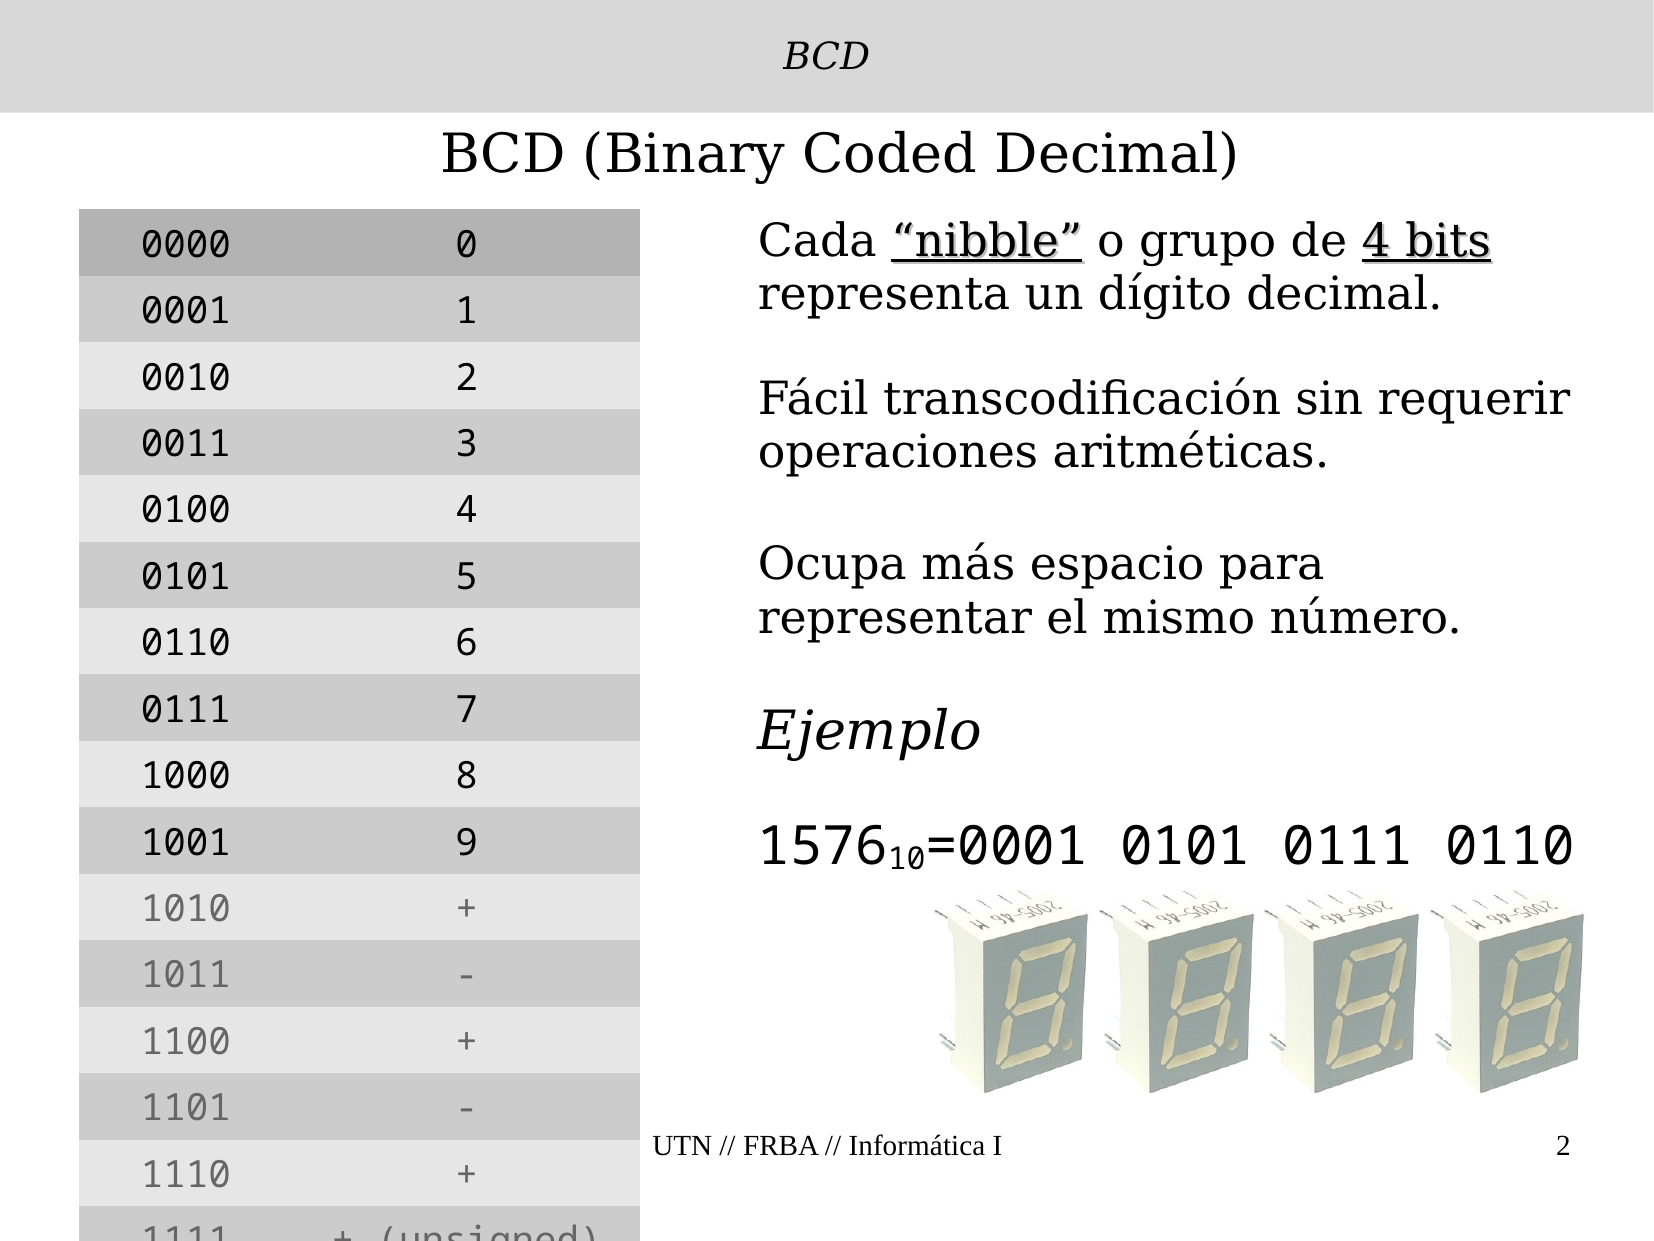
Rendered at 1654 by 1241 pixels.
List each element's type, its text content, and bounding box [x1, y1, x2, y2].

table_cell 1110 [79, 1140, 293, 1206]
table_cell + [293, 874, 640, 940]
table_cell 9 [293, 807, 640, 874]
table_cell 1010 [79, 874, 293, 940]
table_cell 0111 [79, 674, 293, 741]
text_box BCD (Binary Coded Decimal) [53, 114, 1629, 193]
table_cell 0101 [79, 542, 293, 608]
table_cell 1000 [79, 741, 293, 807]
text_box Cada “nibble” o grupo de 4 bits representa un dígito decimal. [743, 206, 1592, 328]
picture [1097, 881, 1259, 1099]
text_box BCD [0, 0, 1654, 113]
table_cell 1111 [79, 1206, 293, 1241]
text_box 157610=0001 0101 0111 0110 [743, 799, 1592, 886]
text_box Ejemplo [743, 691, 1592, 770]
table_cell 0011 [79, 409, 293, 475]
table_cell 2 [293, 342, 640, 409]
table_cell + [293, 1007, 640, 1073]
table_cell 0100 [79, 475, 293, 542]
table_cell 7 [293, 674, 640, 741]
table_cell - [293, 1073, 640, 1140]
table_cell 0010 [79, 342, 293, 409]
table_cell 6 [293, 608, 640, 674]
text_box Ocupa más espacio para representar el mismo número. [743, 530, 1592, 652]
table_cell 1101 [79, 1073, 293, 1140]
table_header 0000 [79, 209, 293, 276]
table_cell 0110 [79, 608, 293, 674]
table_cell 3 [293, 409, 640, 475]
table_cell 5 [293, 542, 640, 608]
table_cell 1 [293, 276, 640, 342]
table_cell + [293, 1140, 640, 1206]
table_cell 1001 [79, 807, 293, 874]
table_cell 1100 [79, 1007, 293, 1073]
table_header 0 [293, 209, 640, 276]
text_box Fácil transcodificación sin requerir operaciones aritméticas. [743, 364, 1592, 487]
picture [932, 881, 1093, 1099]
table_cell 8 [293, 741, 640, 807]
picture [1428, 881, 1589, 1099]
table_cell - [293, 940, 640, 1007]
table_cell 4 [293, 475, 640, 542]
table_cell 1011 [79, 940, 293, 1007]
picture [1262, 881, 1424, 1099]
table_cell 0001 [79, 276, 293, 342]
table_cell + (unsigned) [293, 1206, 640, 1241]
